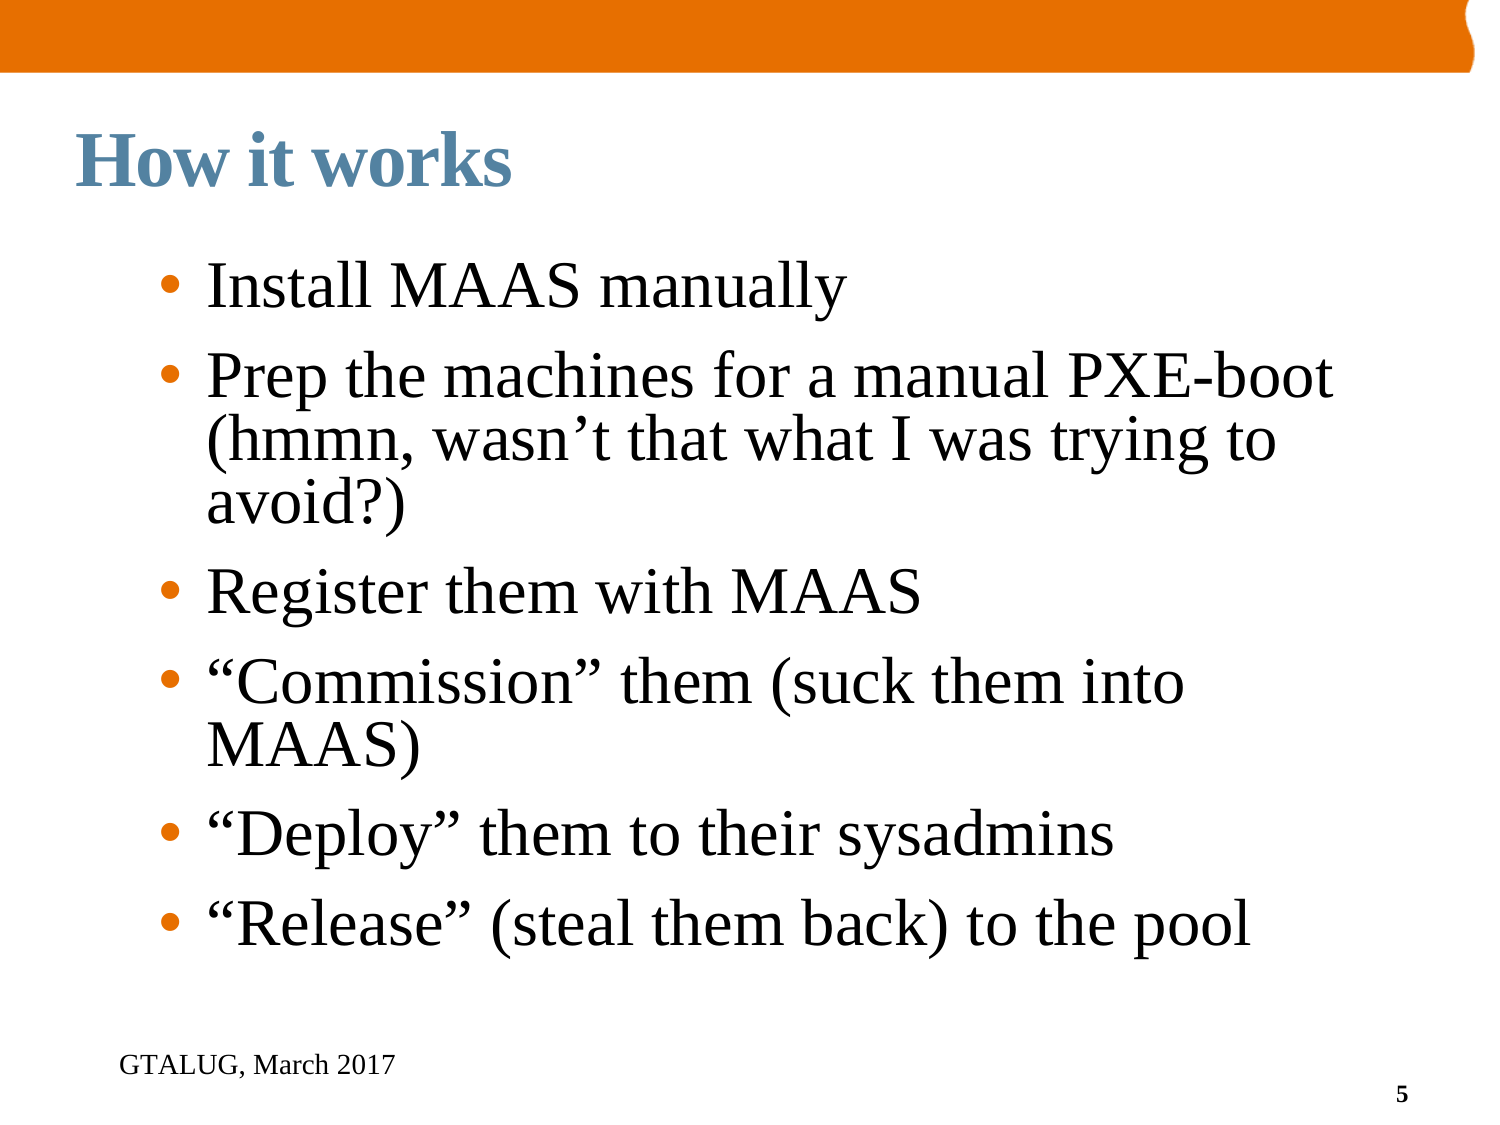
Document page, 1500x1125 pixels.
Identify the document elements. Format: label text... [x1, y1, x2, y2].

picture [0, 0, 1500, 75]
title How it works [75, 122, 1438, 228]
list Install MAAS manually Prep the machines for a manual PXE-boot (hmmn, wasn’t that what I was trying to avoid?) Register them with MAAS “Commission” them (suck them into MAAS) “Deploy” them to their sysadmins “Release” (steal them back) to the pool [64, 257, 1402, 1017]
